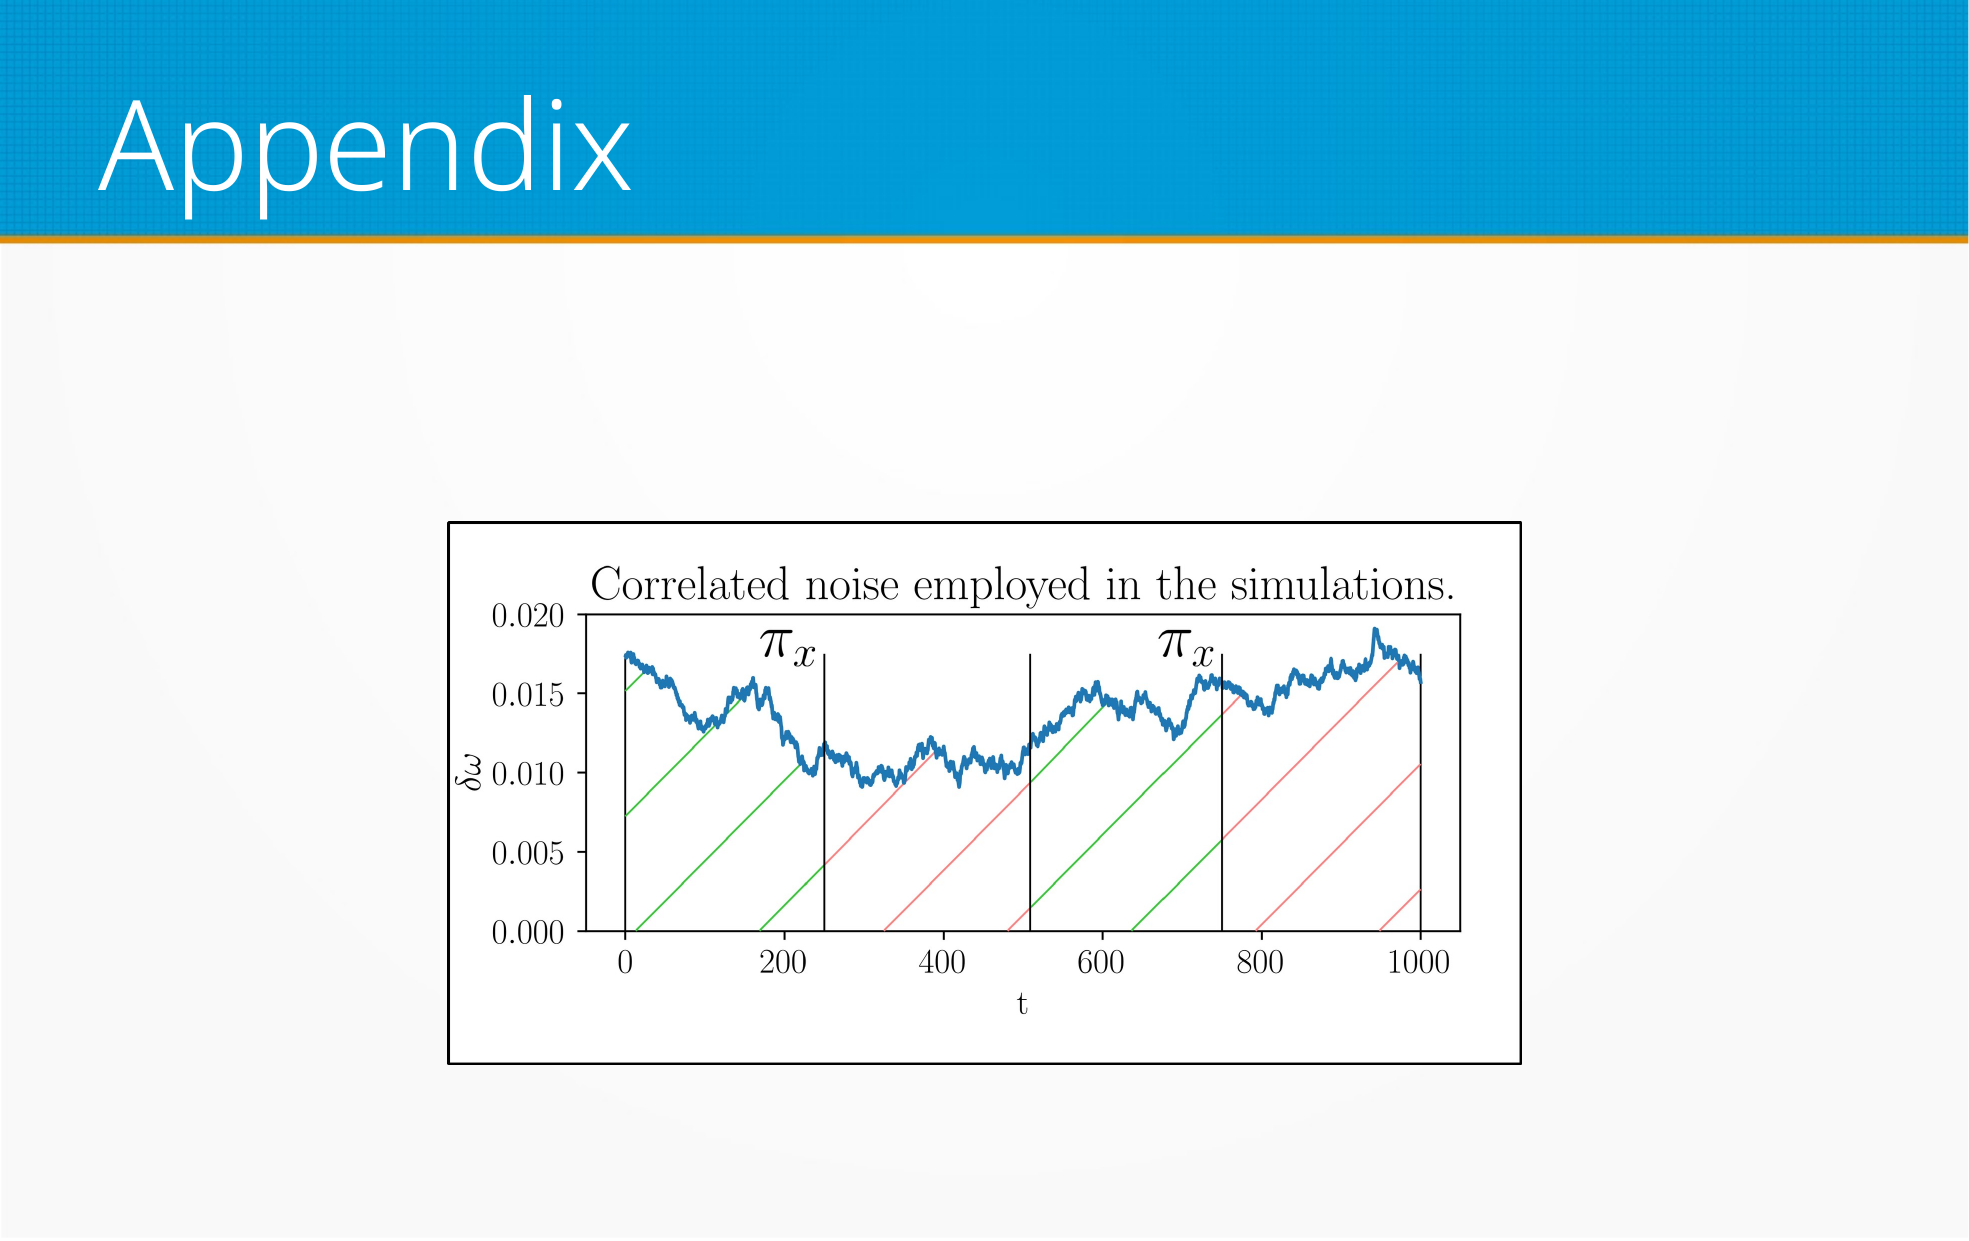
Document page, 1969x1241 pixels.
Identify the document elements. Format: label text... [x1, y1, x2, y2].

title Appendix [98, 19, 1870, 227]
picture [0, 233, 1969, 1241]
